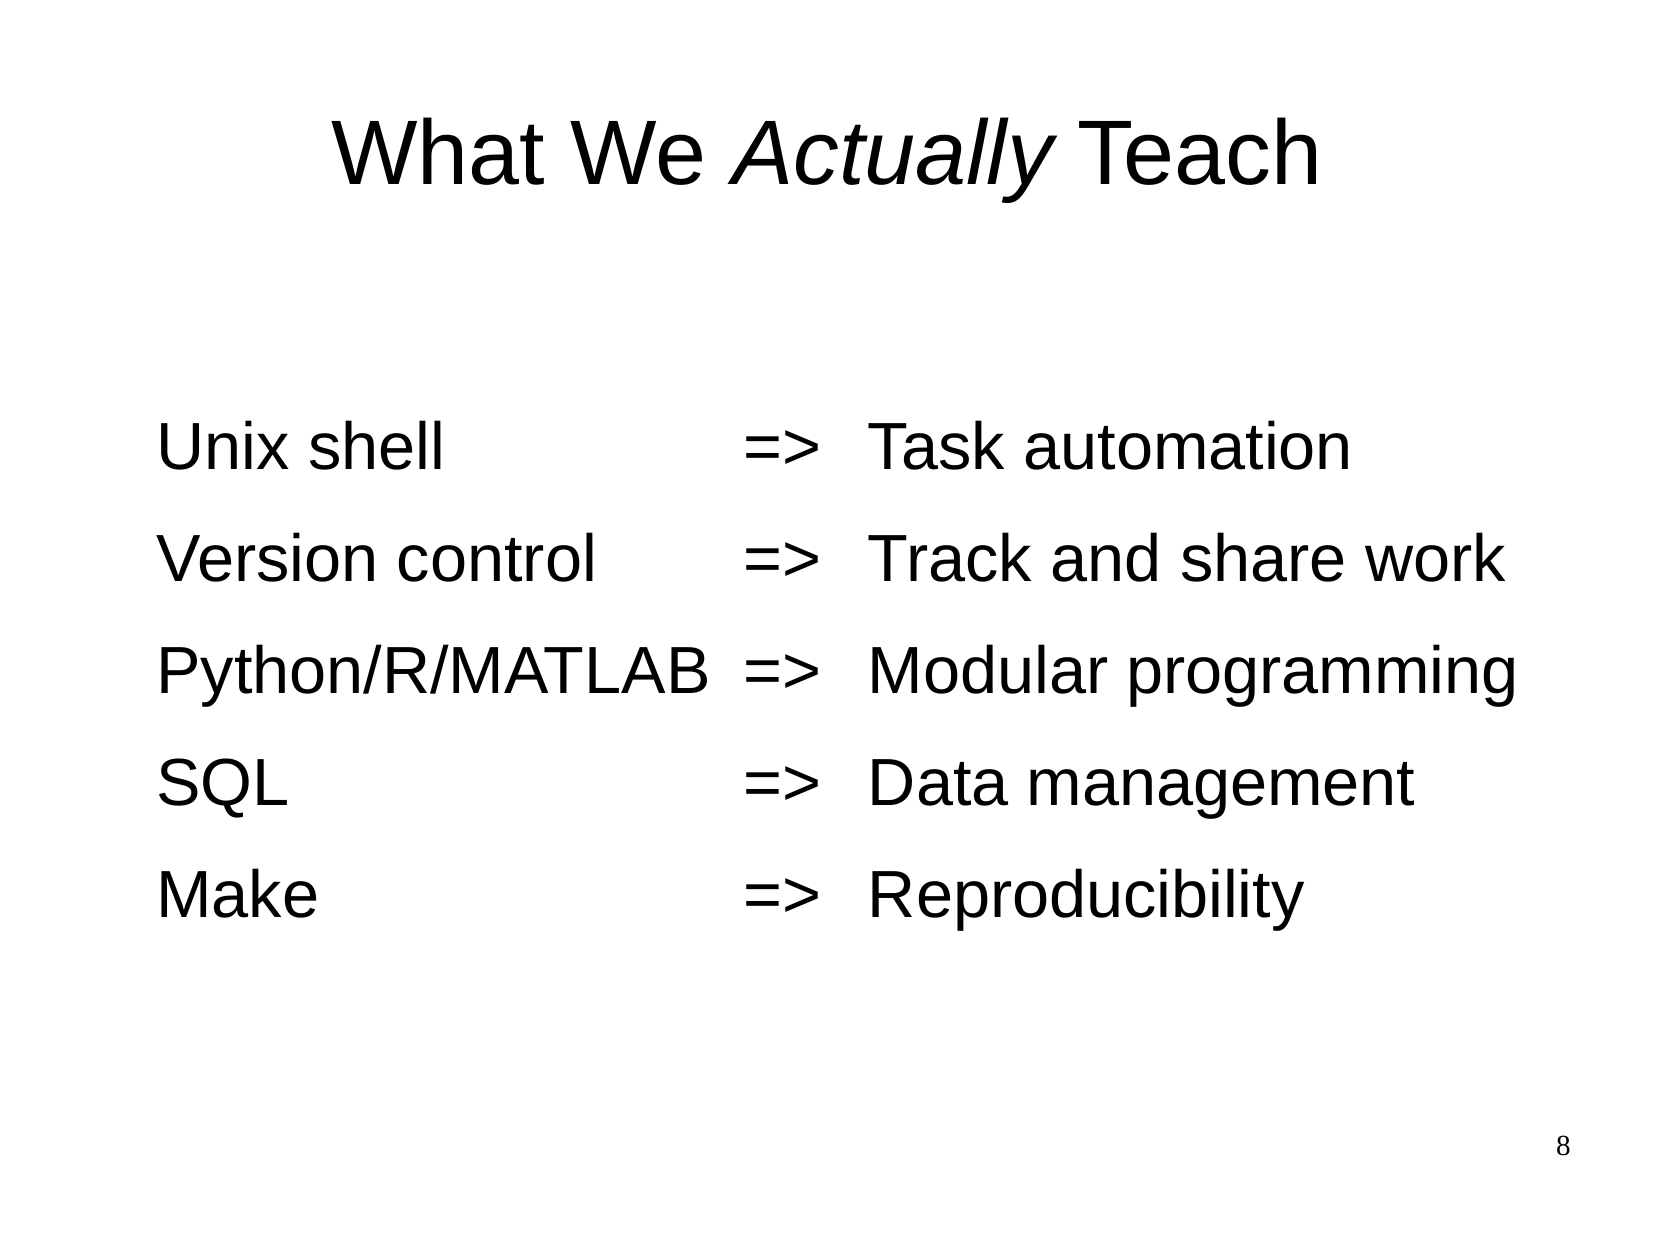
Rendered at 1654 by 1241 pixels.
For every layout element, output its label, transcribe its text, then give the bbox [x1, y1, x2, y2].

table_cell Python/R/MATLAB [143, 627, 729, 738]
table_cell Modular programming [854, 627, 1559, 738]
table_cell => [730, 851, 853, 962]
table_cell Make [143, 851, 729, 962]
table_cell => [730, 514, 853, 626]
table_cell SQL [143, 739, 729, 850]
table_header Unix shell [143, 402, 729, 513]
table_cell Data management [854, 739, 1559, 850]
table_header => [730, 402, 853, 513]
table_cell => [730, 627, 853, 738]
table_cell => [730, 739, 853, 850]
table_cell Reproducibility [854, 851, 1559, 962]
table_cell Track and share work [854, 514, 1559, 626]
title What We Actually Teach [82, 49, 1571, 257]
table_header Task automation [854, 402, 1559, 513]
table_cell Version control [143, 514, 729, 626]
